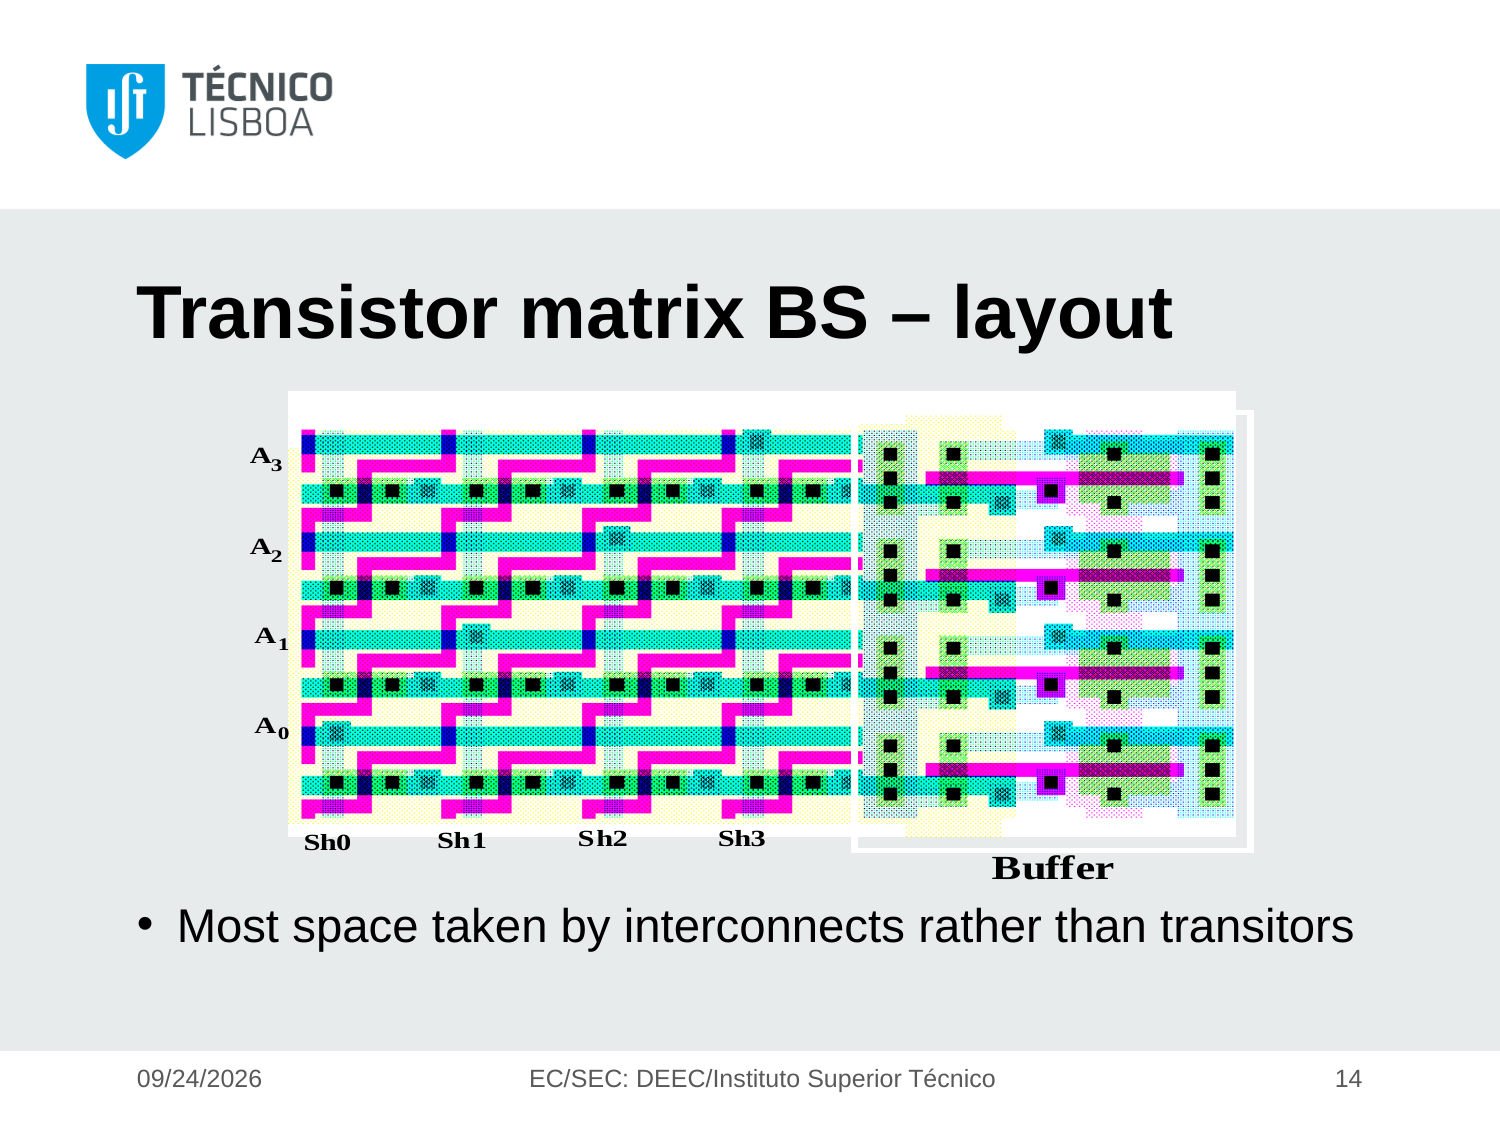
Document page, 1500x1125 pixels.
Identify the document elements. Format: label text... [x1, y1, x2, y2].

picture [0, 0, 1500, 1125]
slide_number 10/30/2018 [121, 1052, 425, 1103]
title Transistor matrix BS – layout [121, 237, 1378, 381]
slide_number <number> [1077, 1052, 1378, 1103]
footer EC/SEC: DEEC/Instituto Superior Técnico [512, 1052, 1021, 1103]
list Most space taken by interconnects rather than transitors [121, 887, 1378, 1005]
